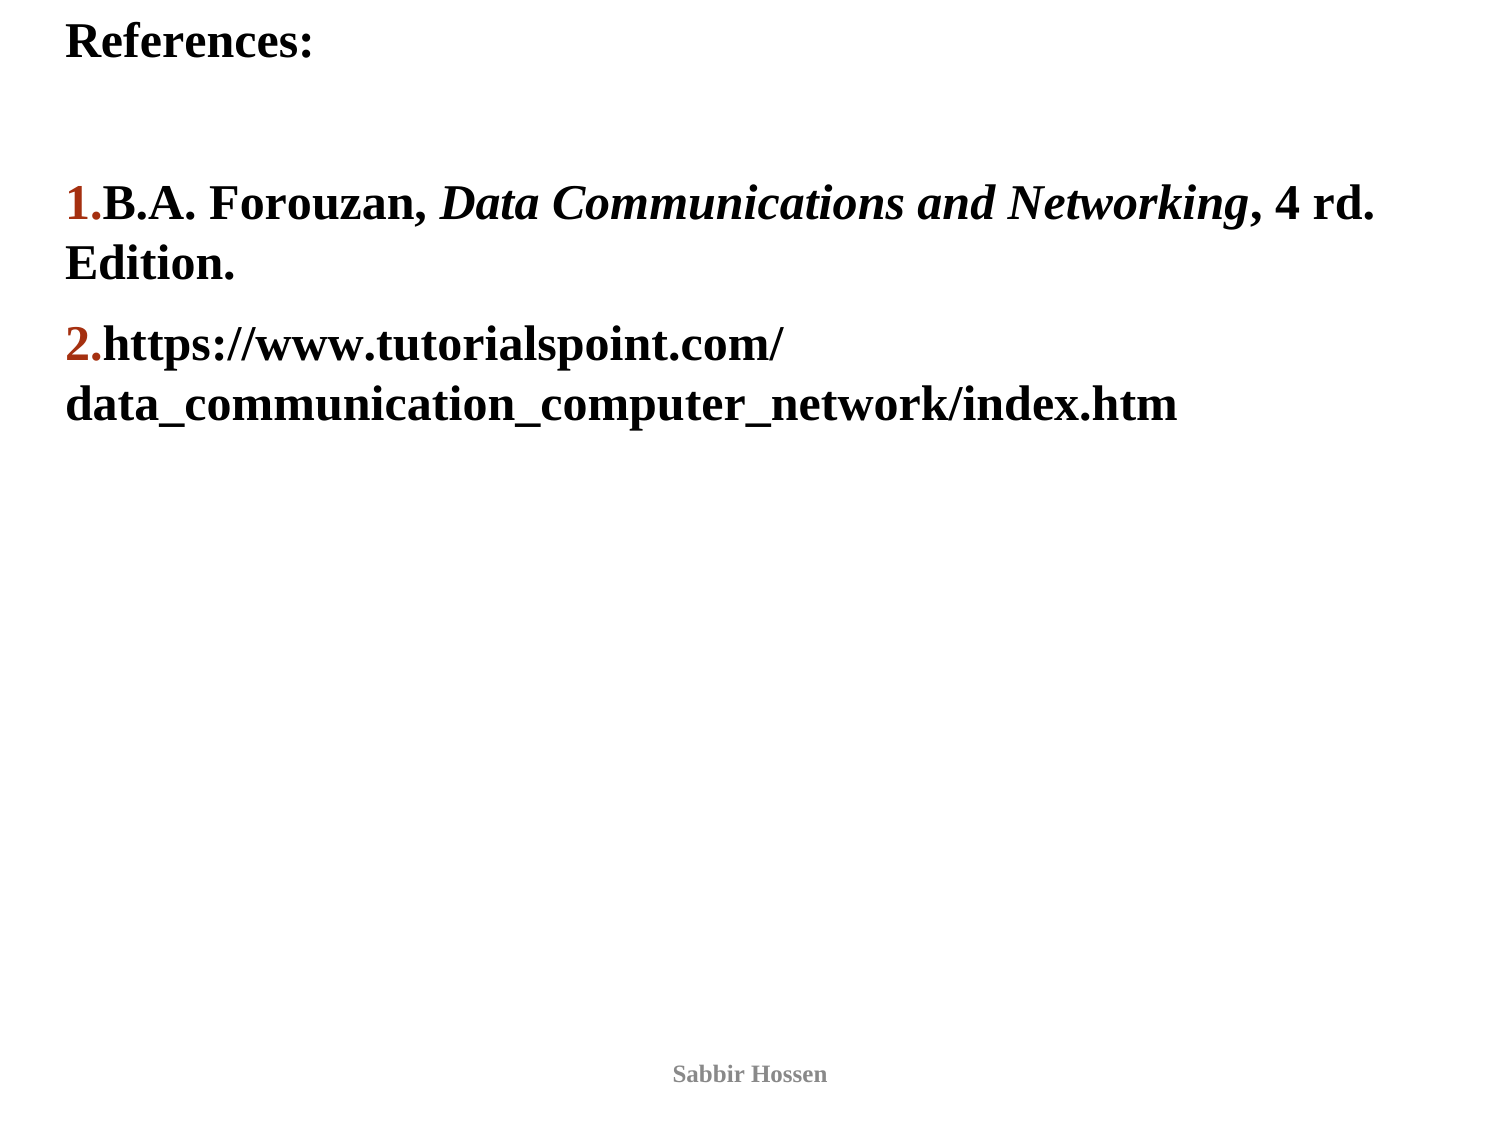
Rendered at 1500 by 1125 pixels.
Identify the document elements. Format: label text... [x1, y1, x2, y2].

text_box Sabbir Hossen [496, 1042, 1004, 1103]
list References: B.A. Forouzan, Data Communications and Networking, 4 rd. Edition. https://www.tutorialspoint.com/data_communication_computer_network/index.htm [49, 0, 1488, 1100]
